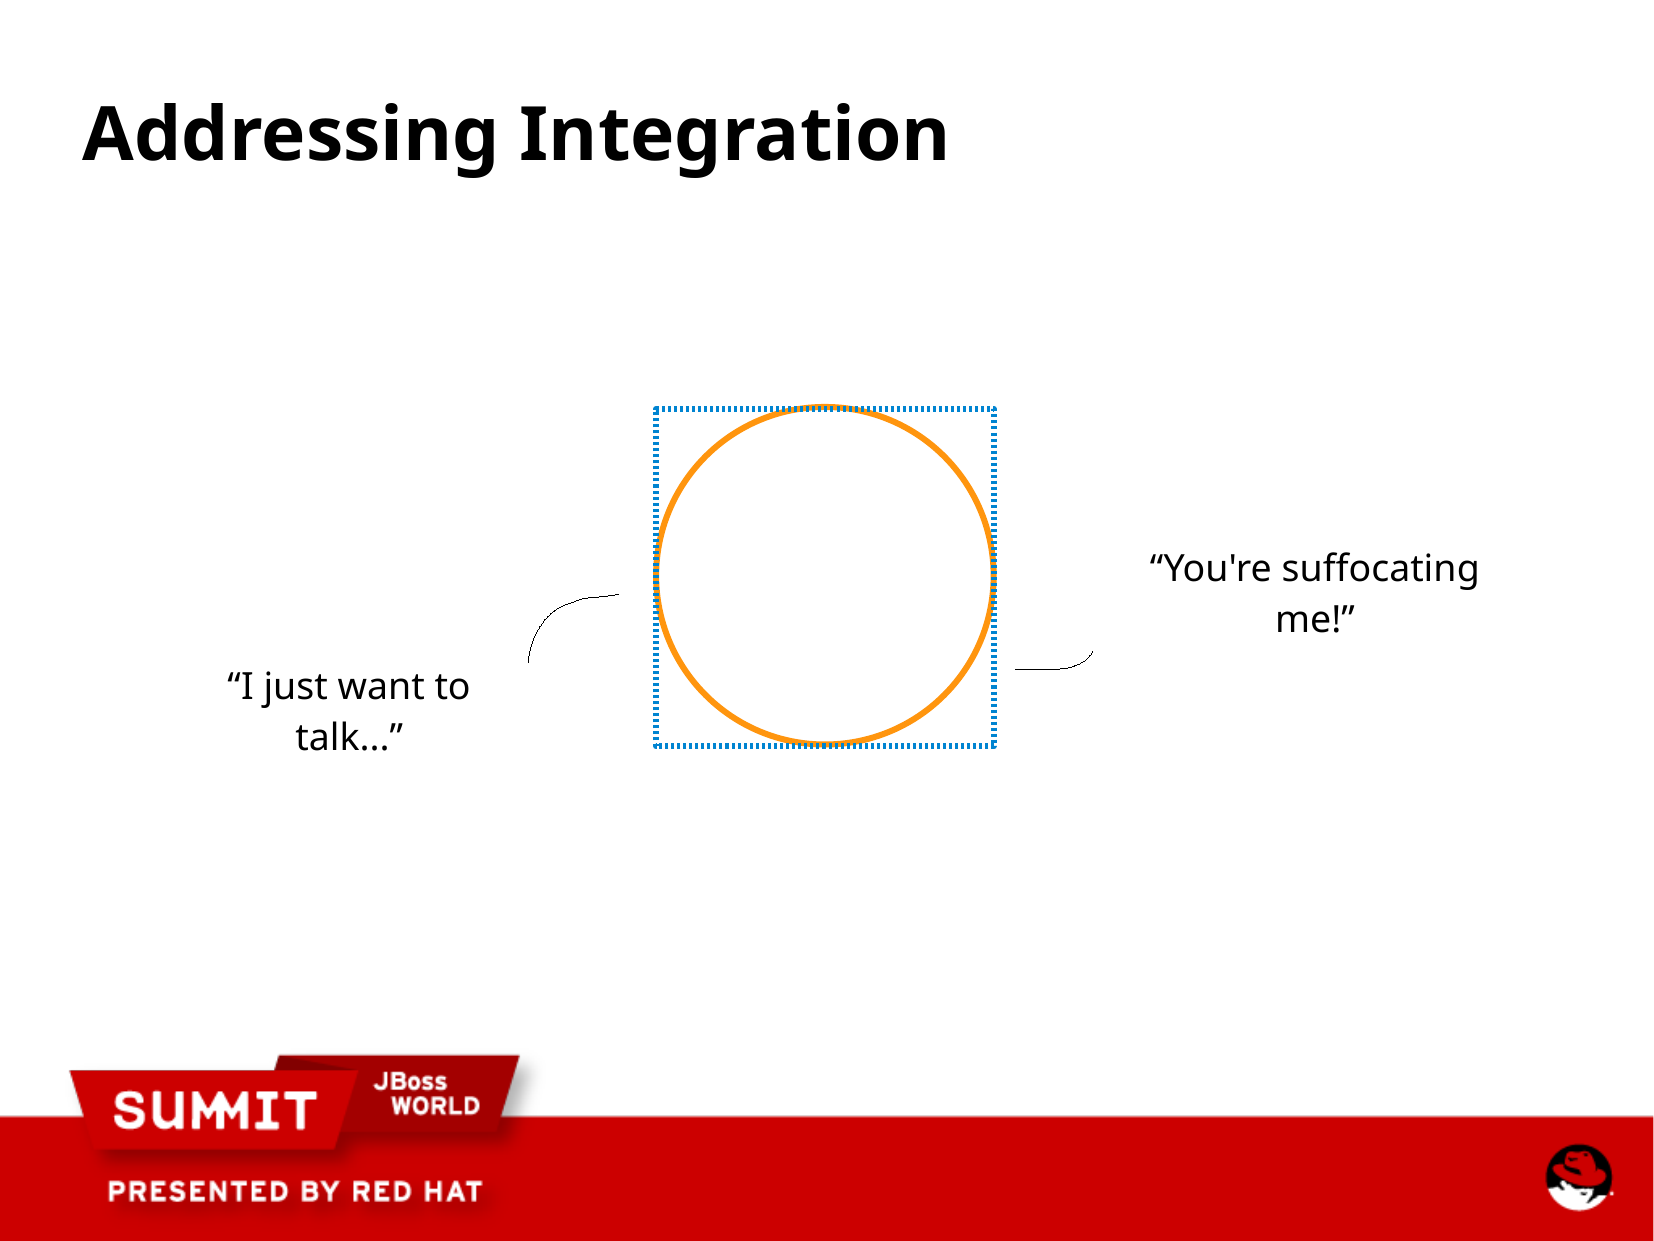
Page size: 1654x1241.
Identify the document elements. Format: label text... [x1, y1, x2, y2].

title Addressing Integration [82, 37, 1571, 226]
picture [0, 1043, 1654, 1241]
text_box “You're suffocating me!” [1092, 534, 1538, 670]
text_box “I just want to talk...” [180, 652, 518, 788]
